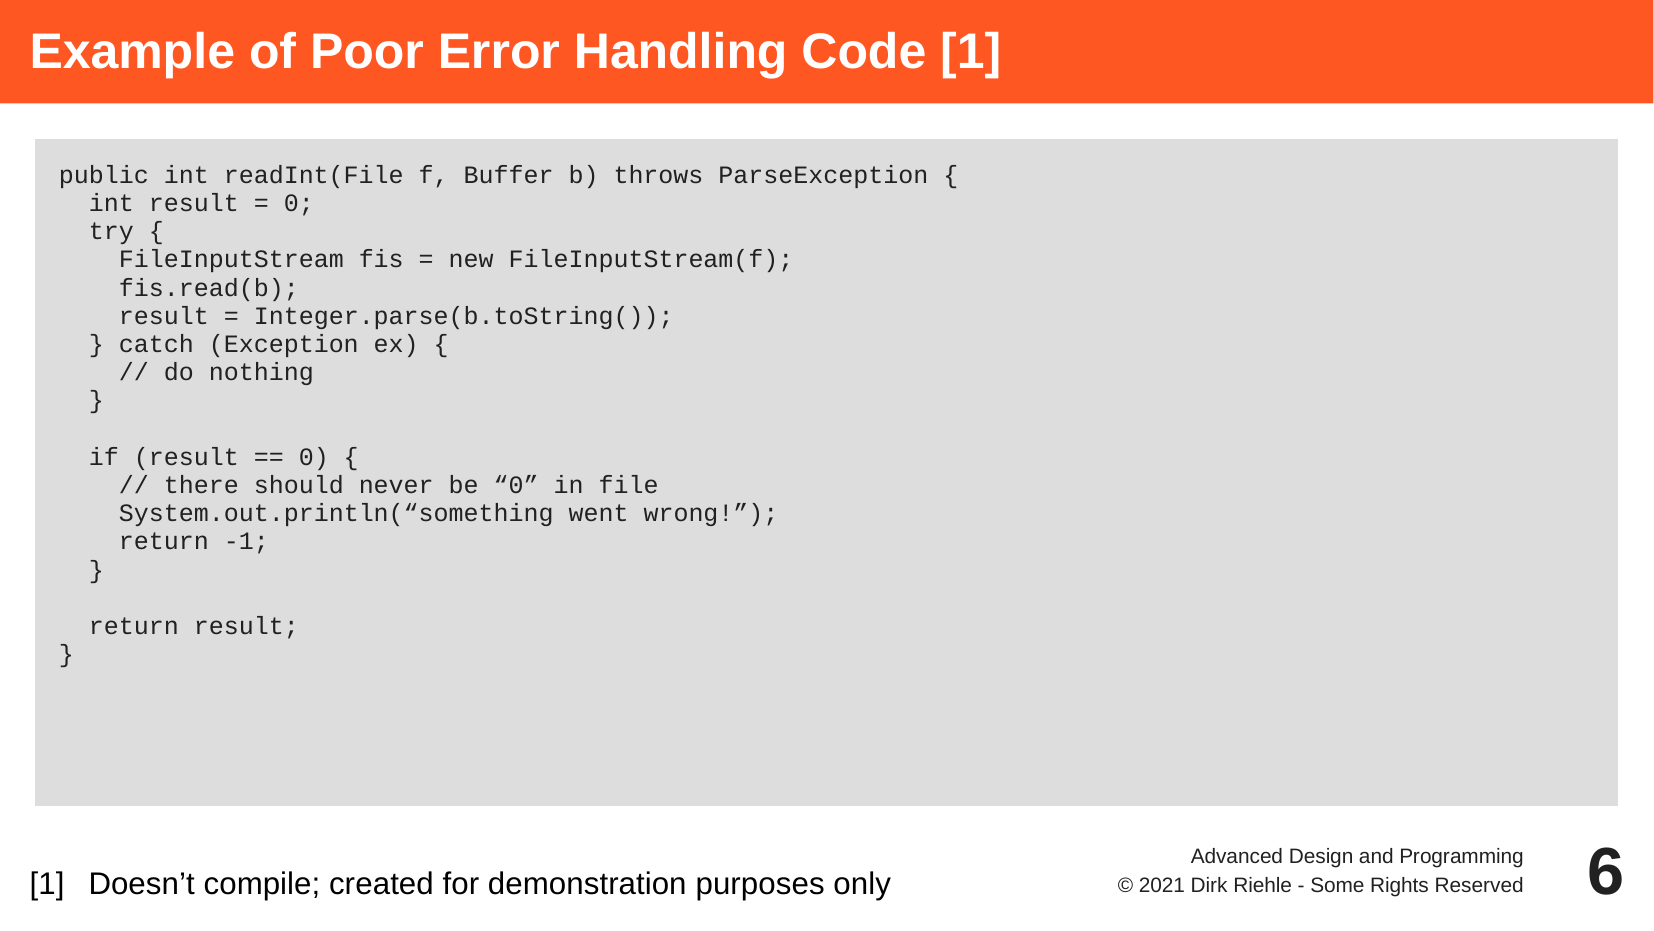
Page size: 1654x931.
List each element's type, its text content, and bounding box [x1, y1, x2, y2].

list public int readInt(File f, Buffer b) throws ParseException { int result = 0; try { FileInputStream fis = new FileInputStream(f); fis.read(b); result = Integer.parse(b.toString()); } catch (Exception ex) { // do nothing } if (result == 0) { // there should never be “0” in file System.out.println(“something went wrong!”); return -1; } return result; } [29, 132, 1625, 813]
title Example of Poor Error Handling Code [1] [0, 0, 1654, 104]
text_box [1] Doesn’t compile; created for demonstration purposes only [0, 693, 1182, 931]
